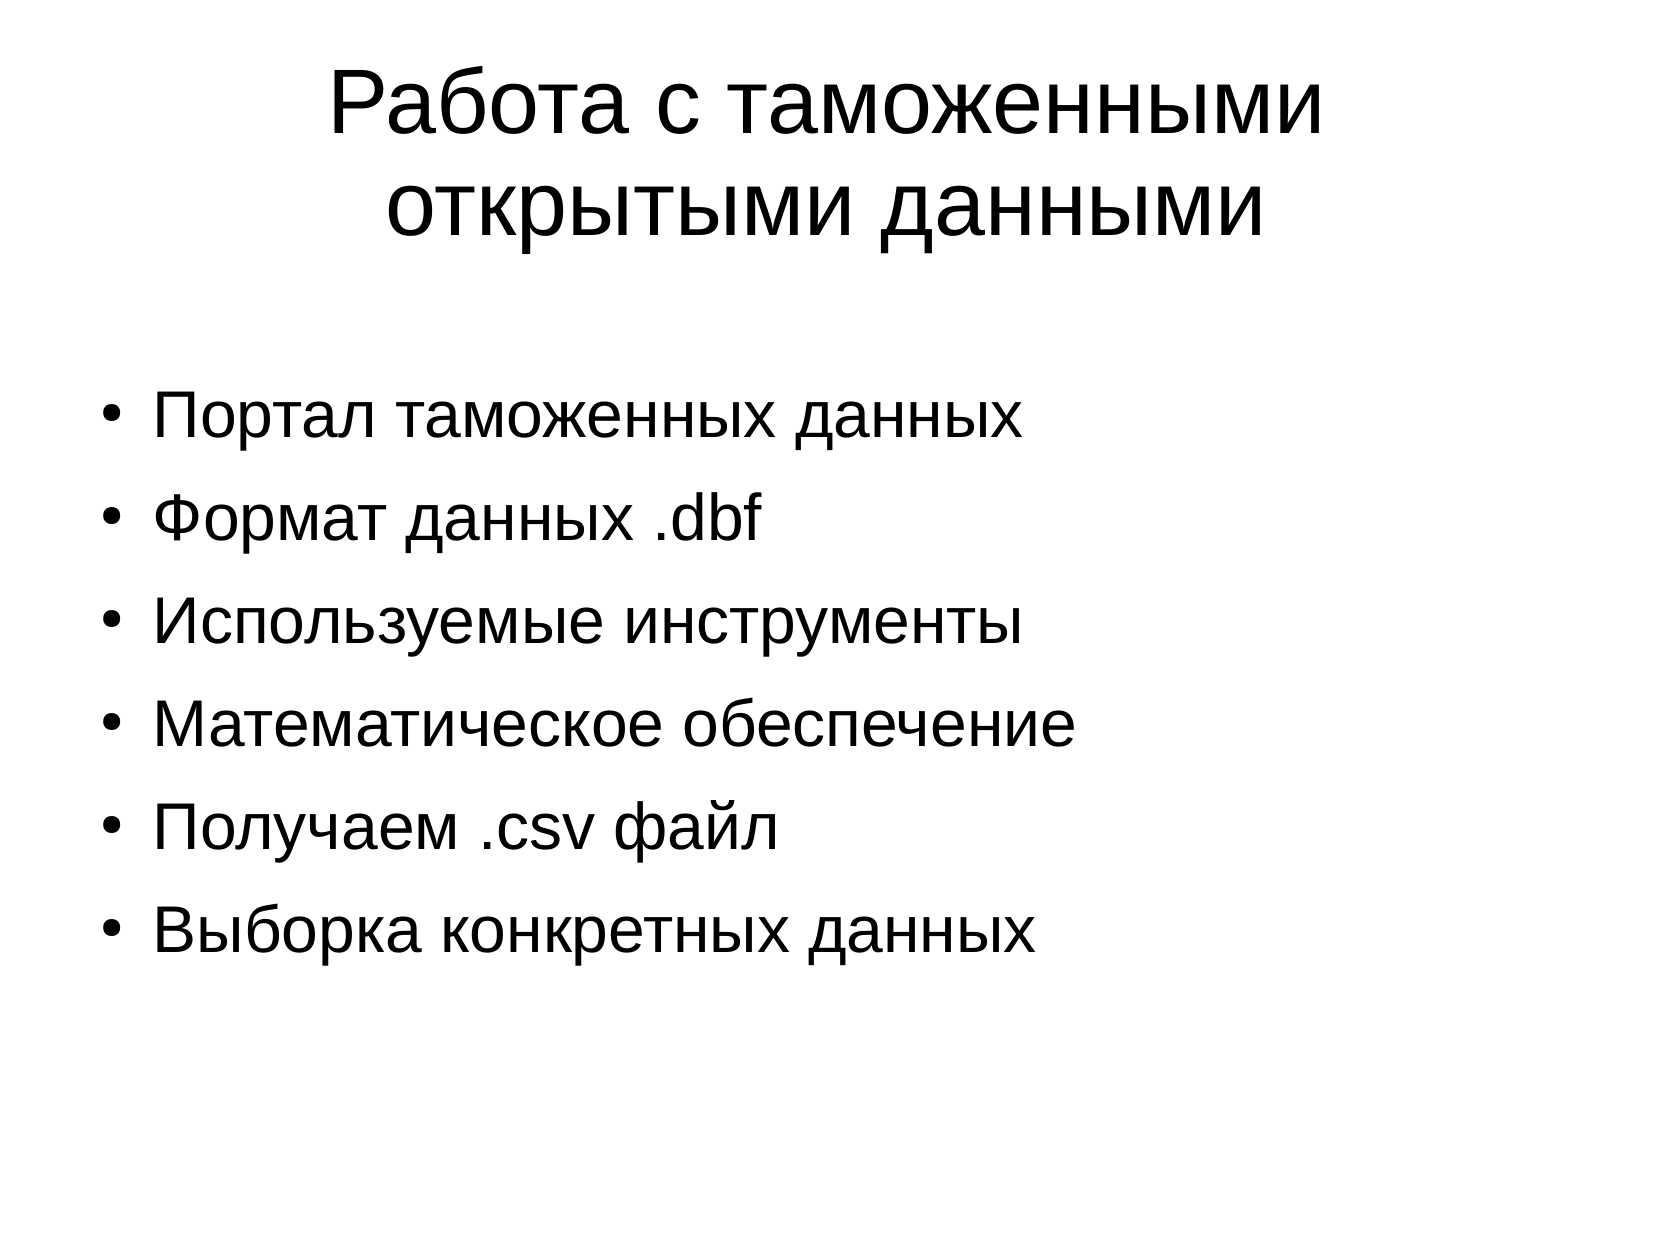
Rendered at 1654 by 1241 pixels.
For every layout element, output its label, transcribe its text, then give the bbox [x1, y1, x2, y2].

list Портал таможенных данных Формат данных .dbf Используемые инструменты Математическое обеспечение Получаем .csv файл Выборка конкретных данных [82, 377, 1571, 969]
title Работа с таможенными открытыми данными [82, 49, 1571, 257]
